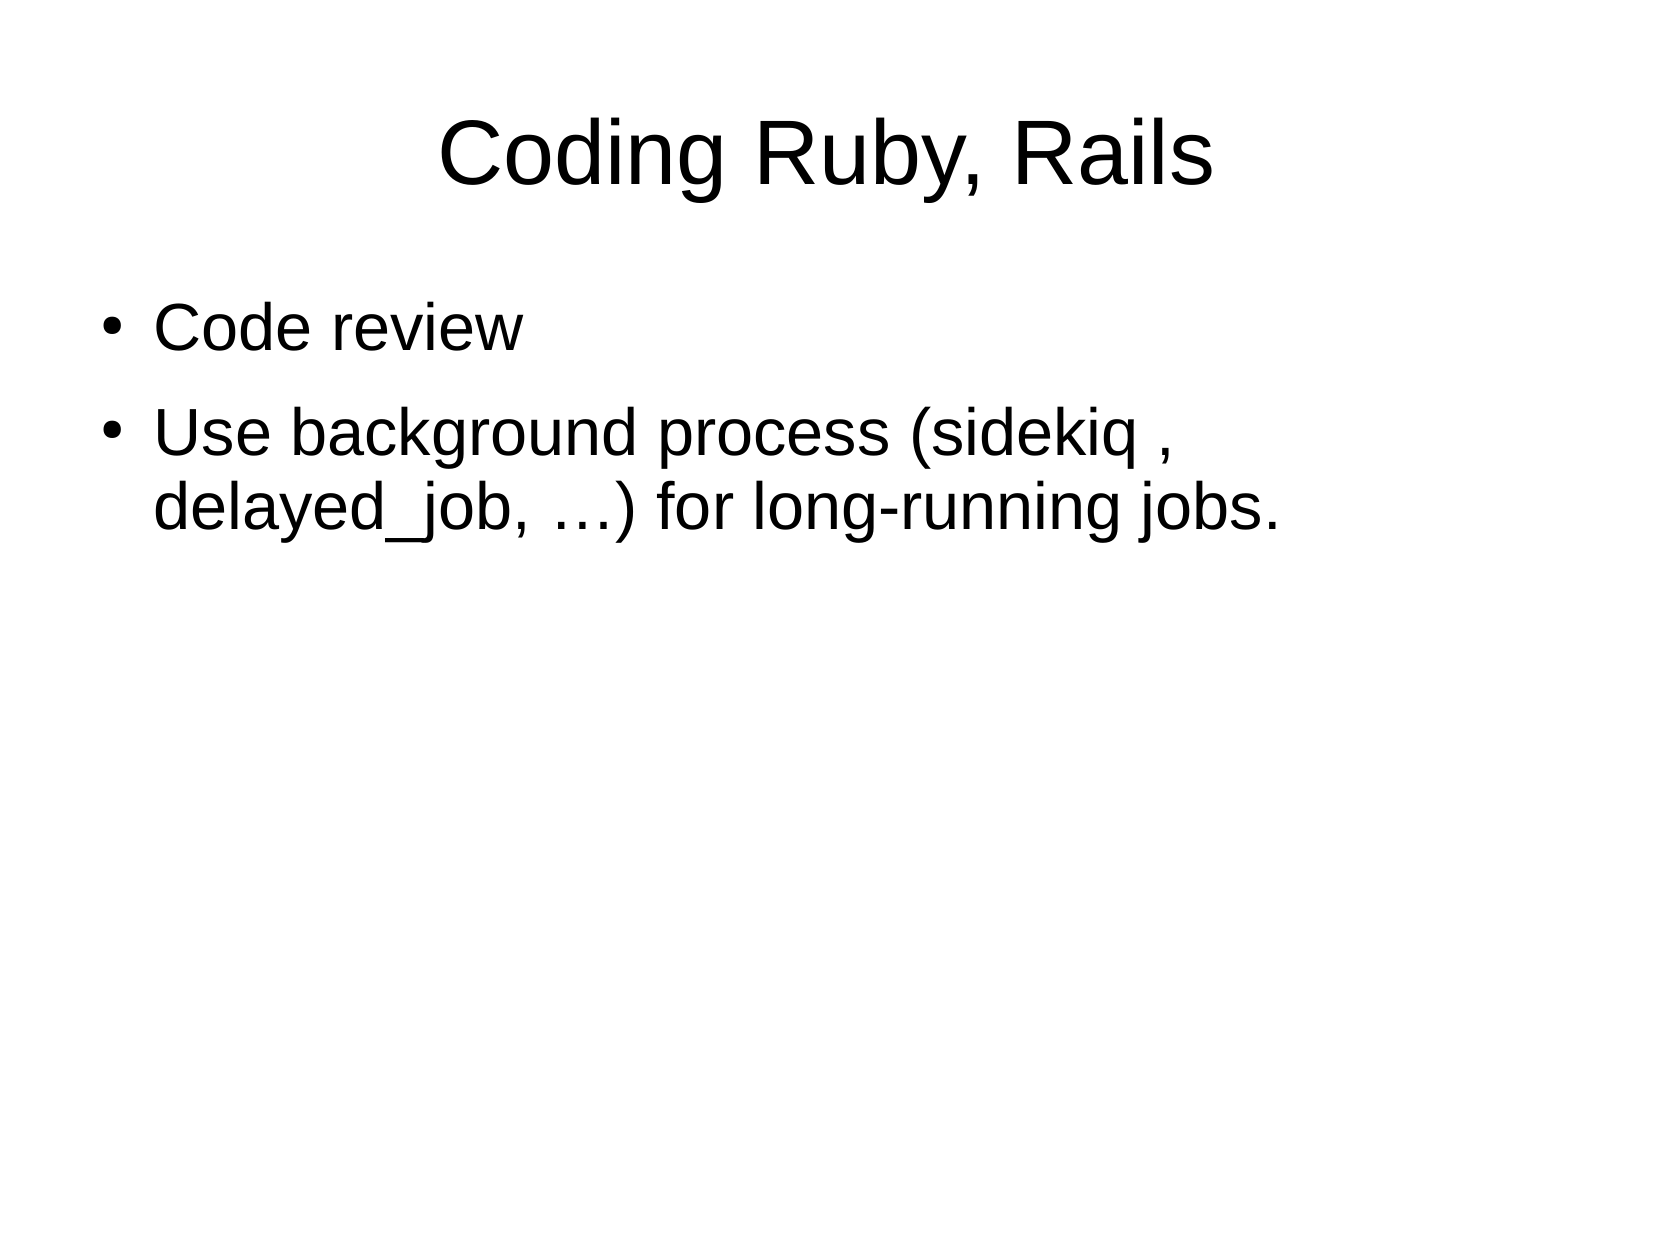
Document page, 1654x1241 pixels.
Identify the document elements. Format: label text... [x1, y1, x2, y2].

title Coding Ruby, Rails [82, 49, 1571, 257]
list Code review Use background process (sidekiq , delayed_job, …) for long-running jobs. [82, 290, 1571, 1010]
